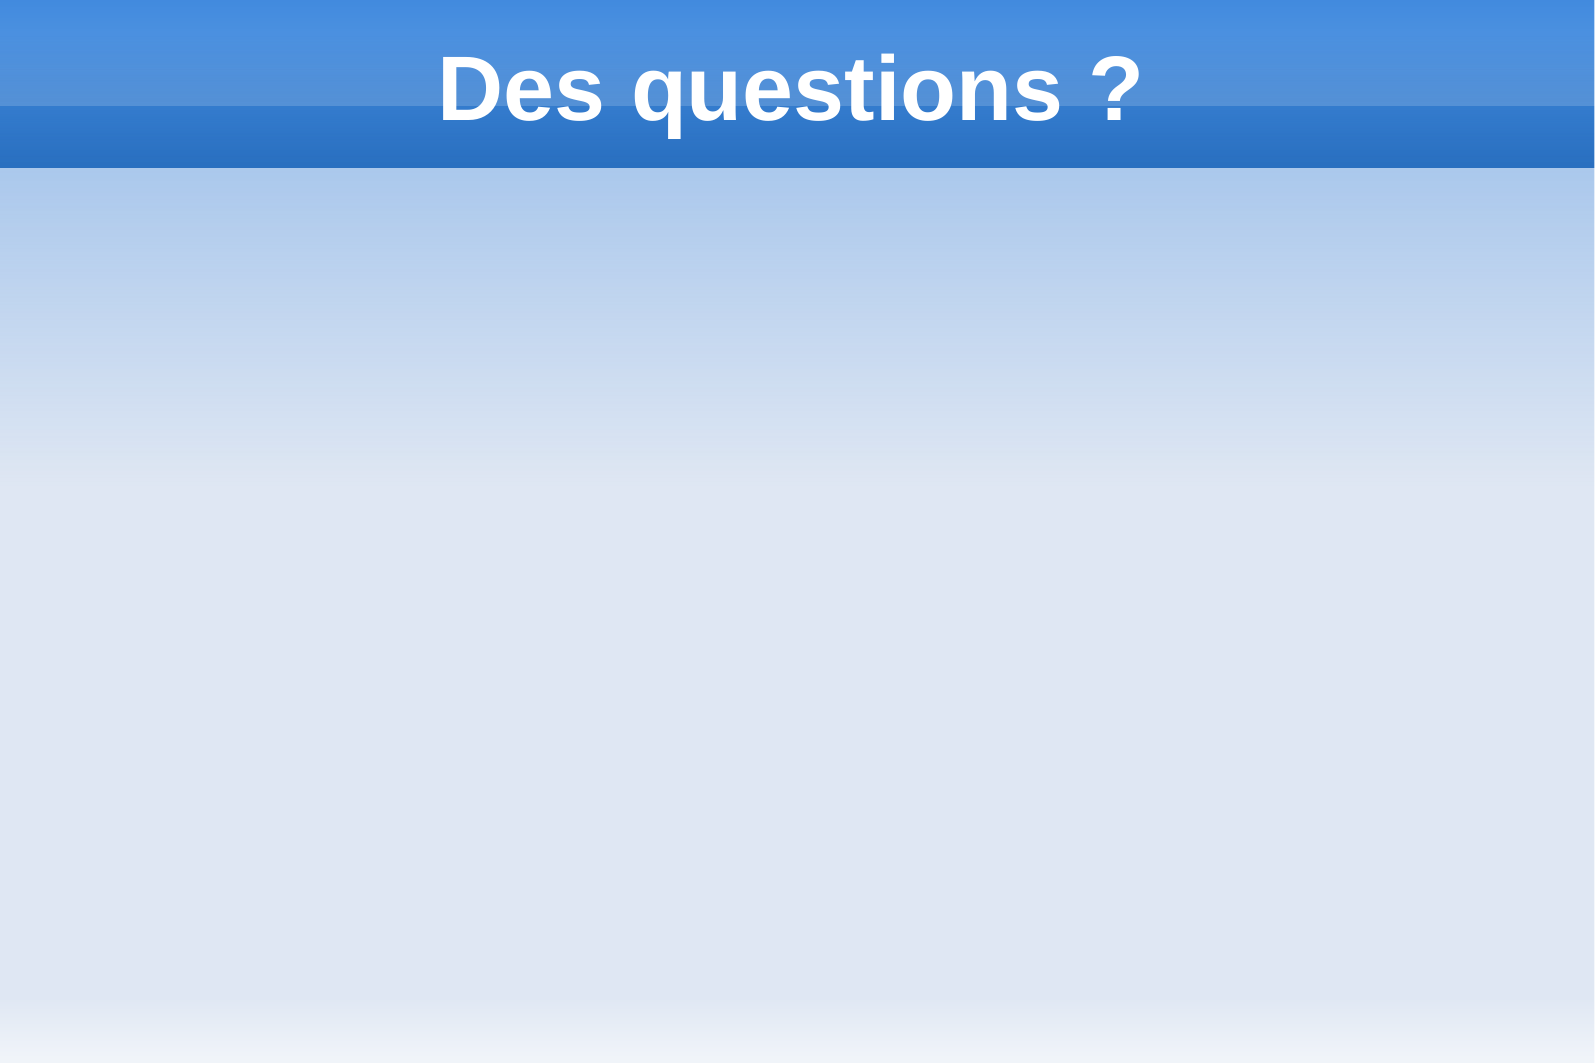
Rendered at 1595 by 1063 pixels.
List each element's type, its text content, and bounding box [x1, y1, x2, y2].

picture [0, 0, 1595, 1063]
title Des questions ? [74, 7, 1510, 171]
